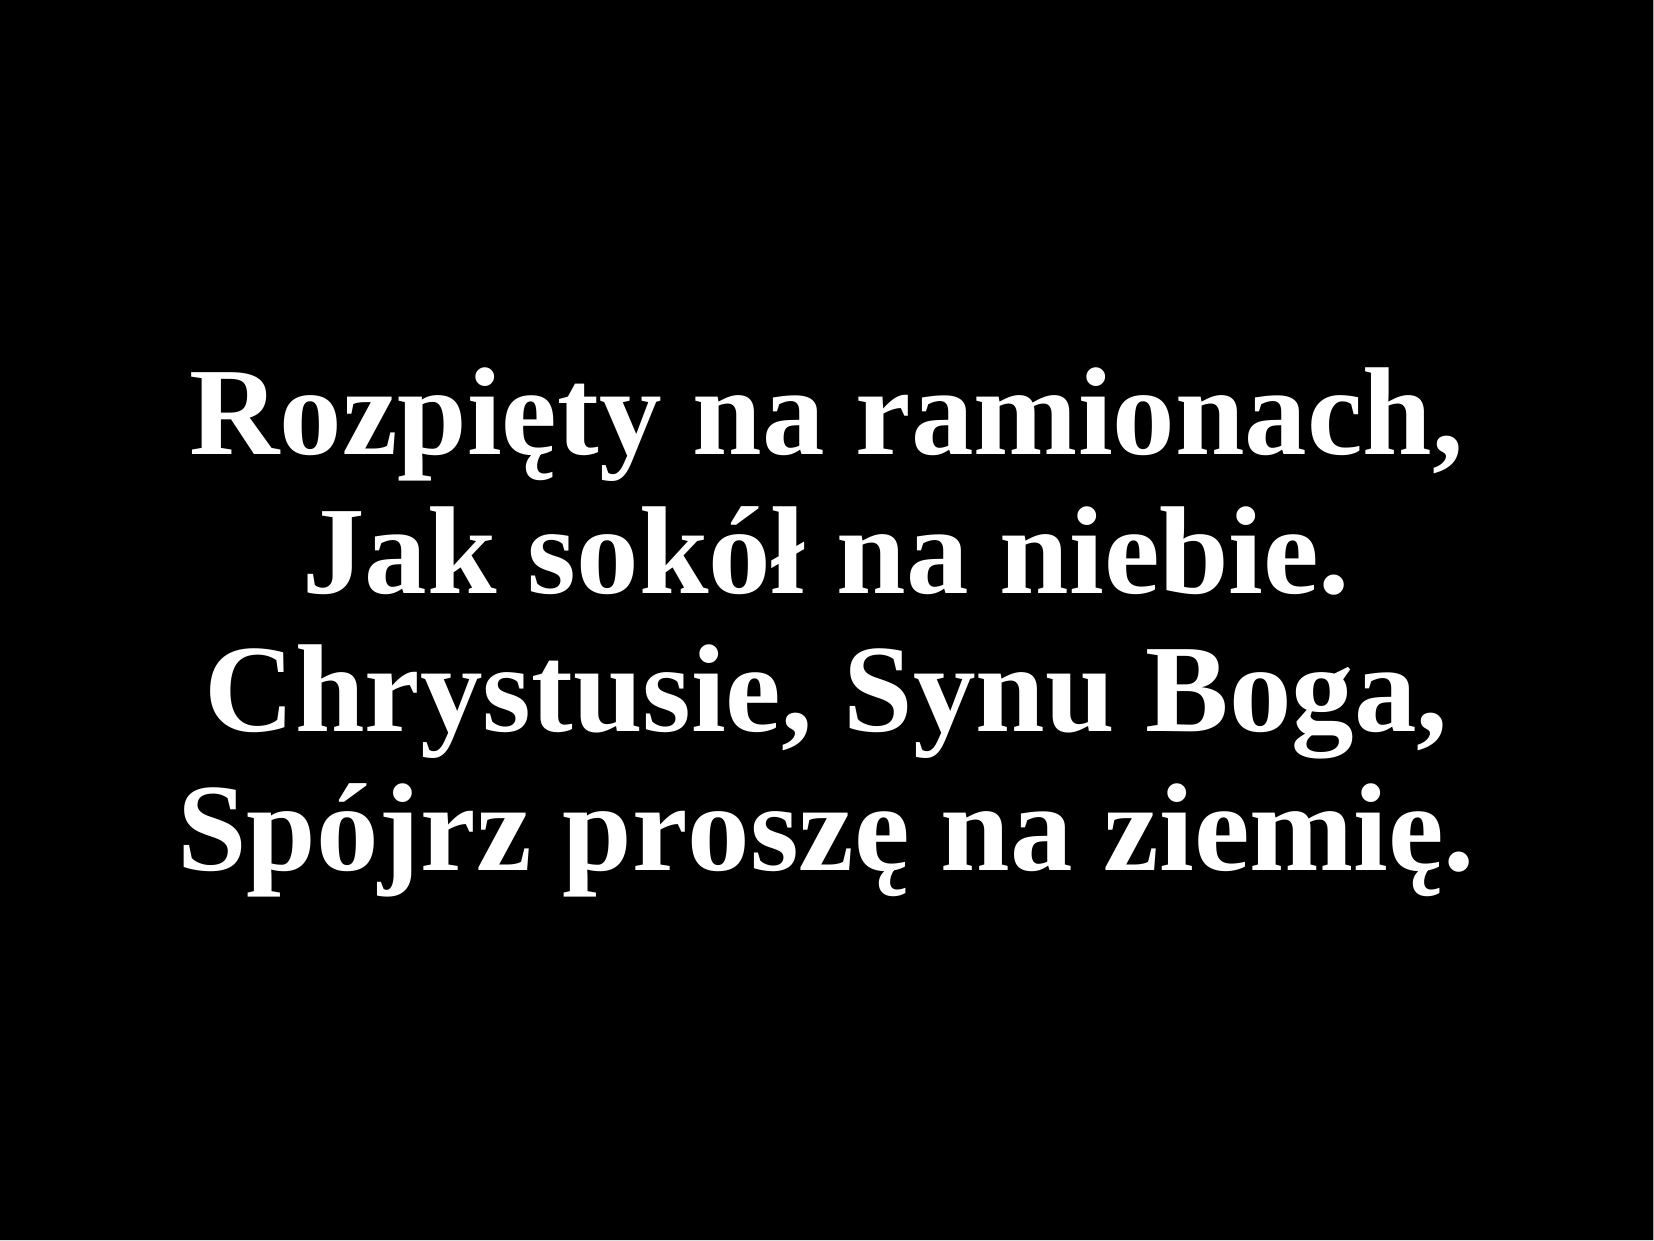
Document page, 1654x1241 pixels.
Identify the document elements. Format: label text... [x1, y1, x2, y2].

title Rozpięty na ramionach, Jak sokół na niebie. Chrystusie, Synu Boga, Spójrz proszę na ziemię. [0, 0, 1654, 1241]
